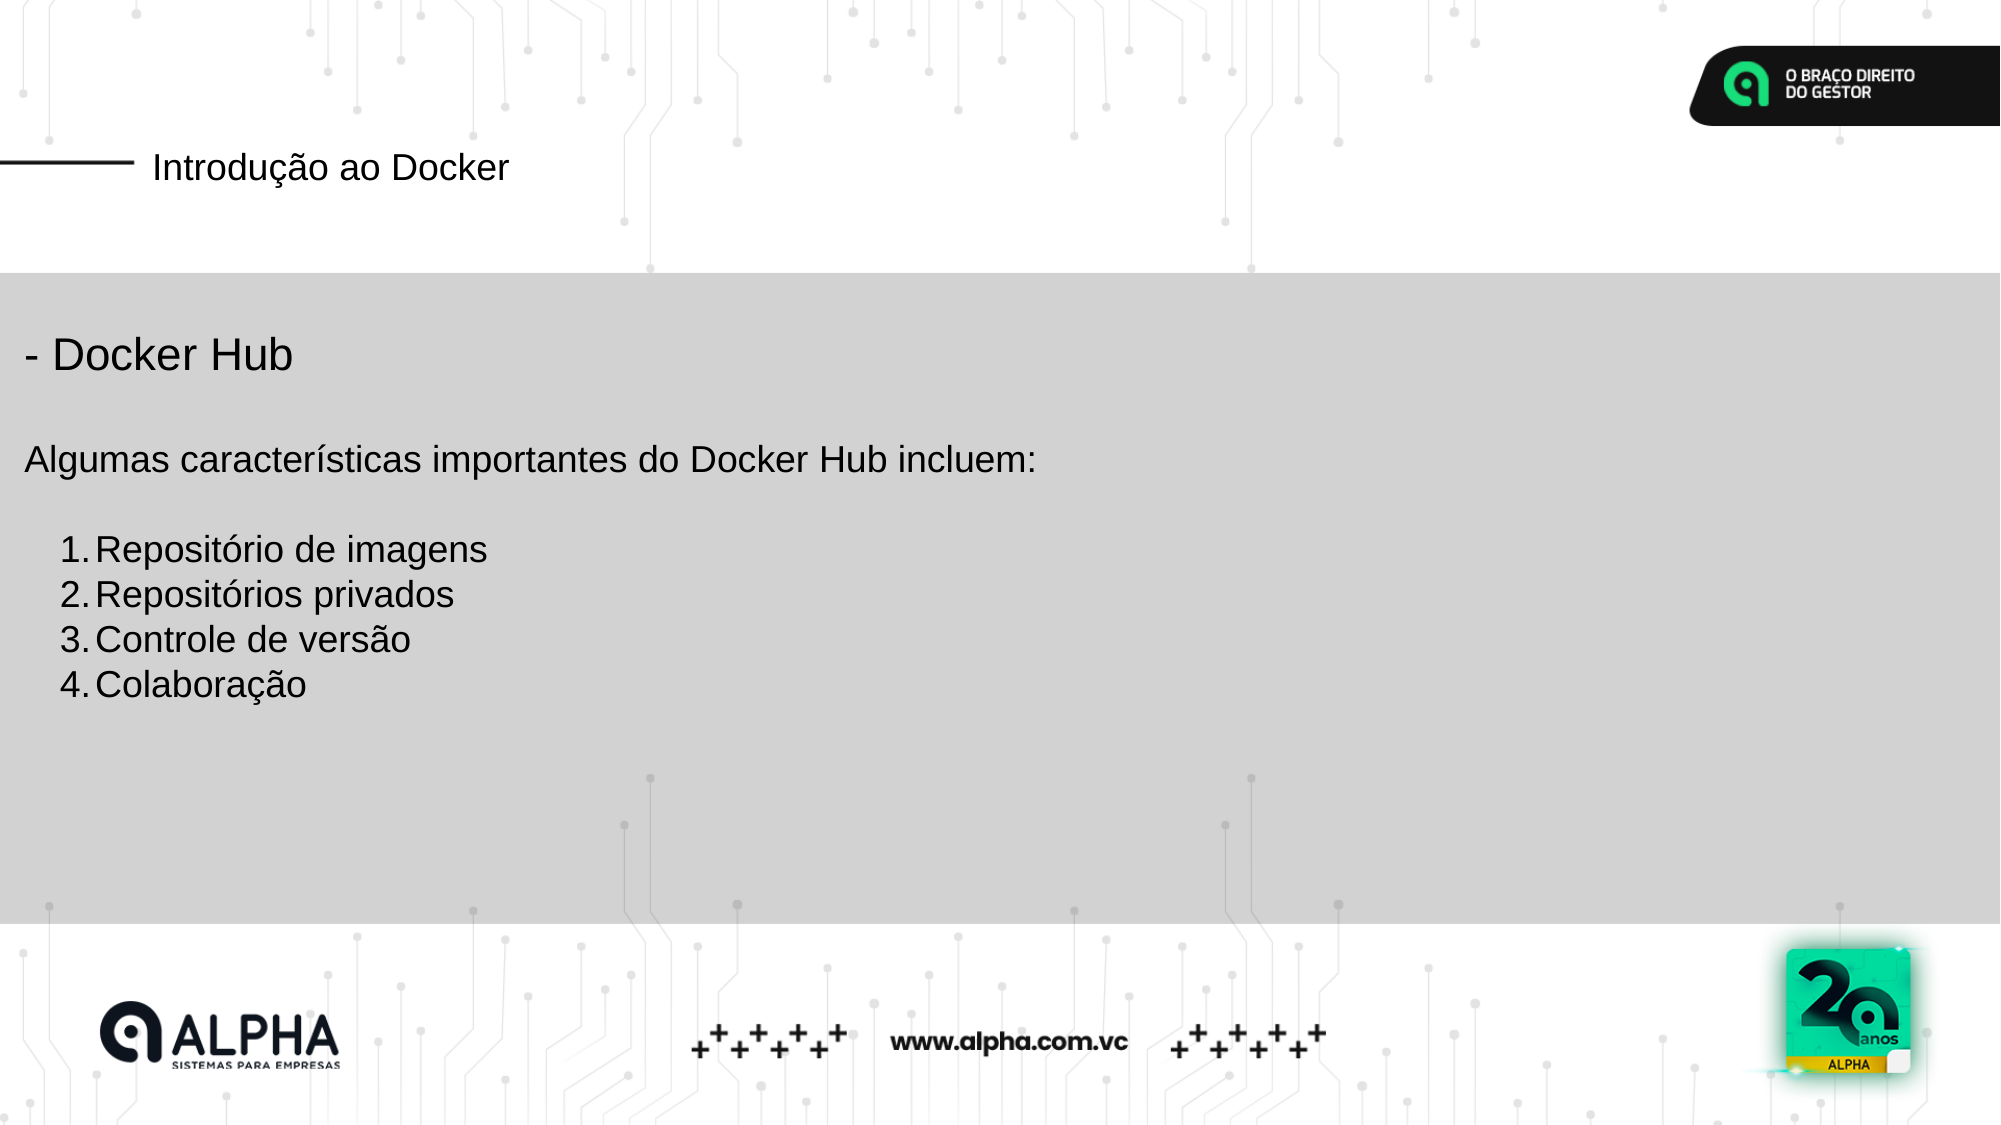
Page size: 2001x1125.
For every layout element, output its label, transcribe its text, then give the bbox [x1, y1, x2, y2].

text_box Introdução ao Docker [137, 59, 1862, 277]
picture [0, 0, 2000, 1125]
text_box - Docker Hub Algumas características importantes do Docker Hub incluem: Repositório de imagens Repositórios privados Controle de versão Colaboração [9, 317, 1979, 891]
